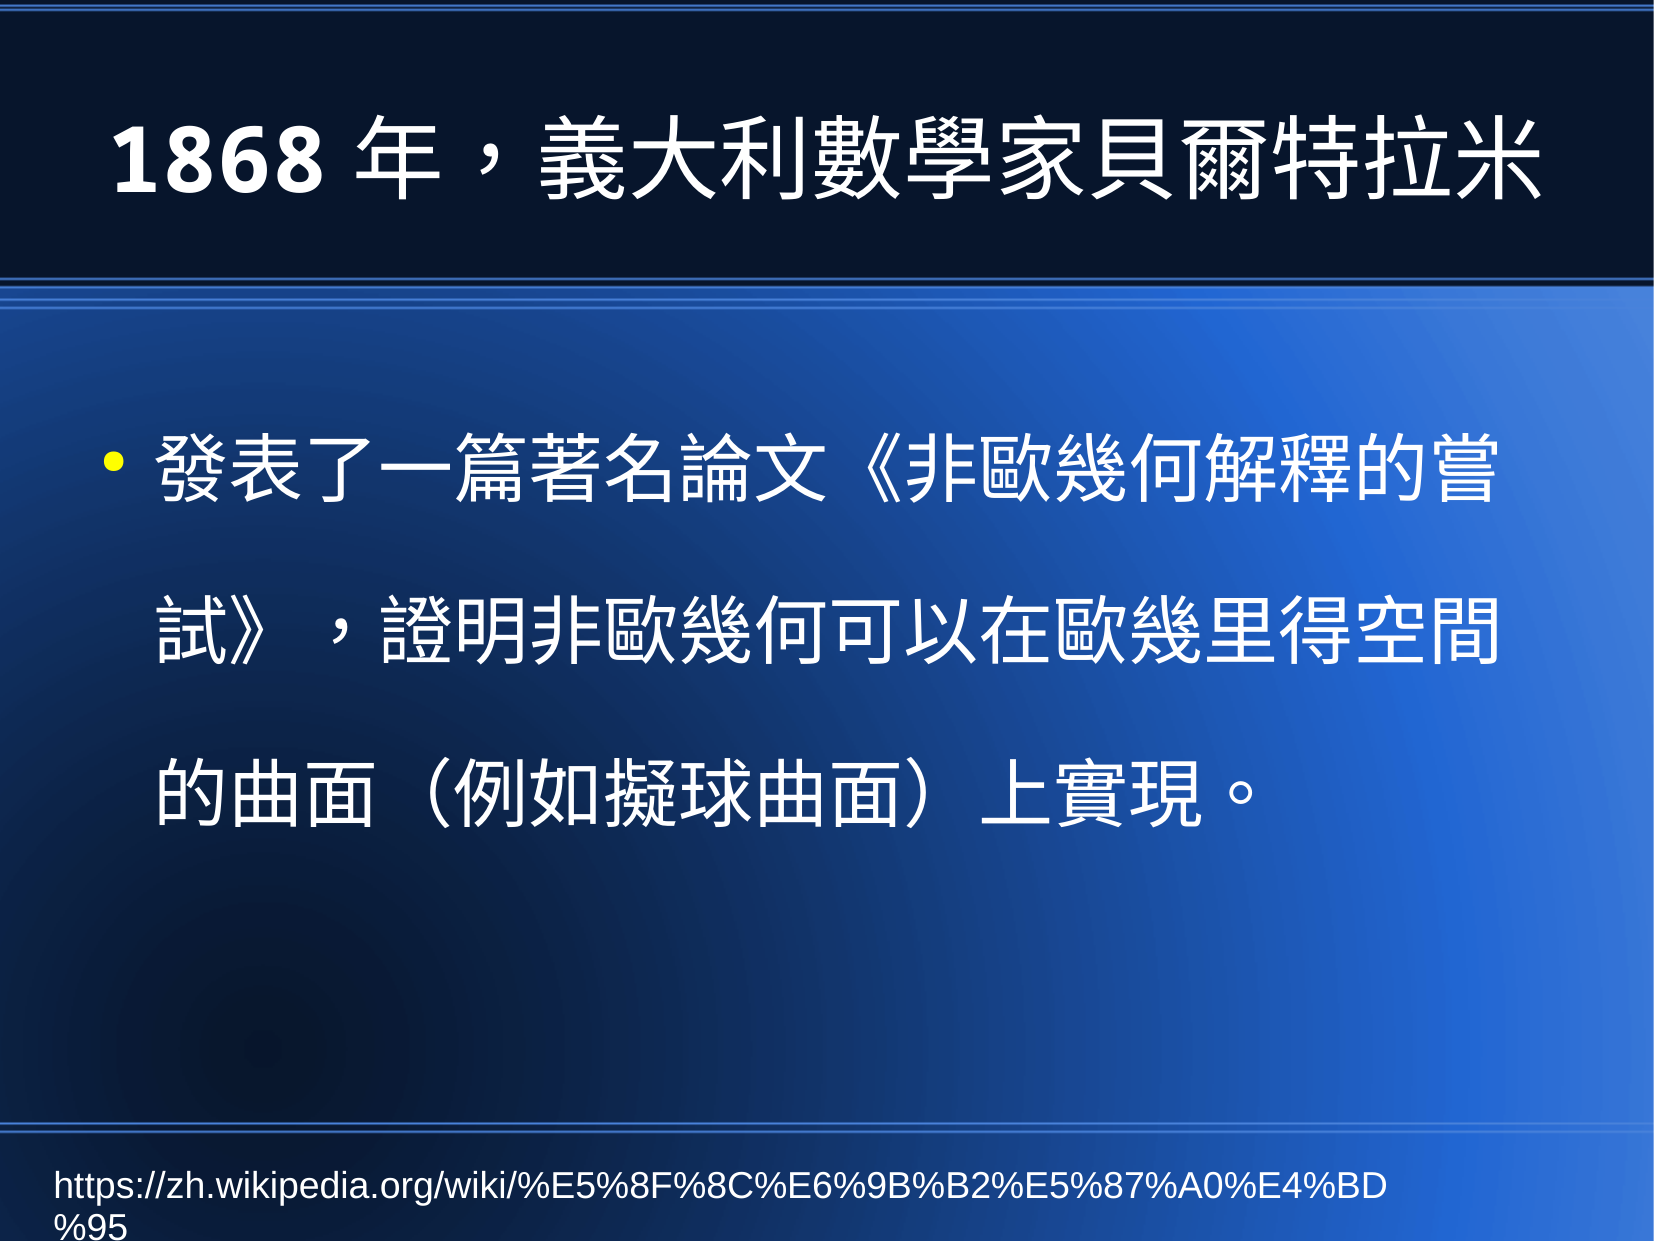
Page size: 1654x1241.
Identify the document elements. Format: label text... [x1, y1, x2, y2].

picture [76, 1226, 82, 1238]
list 發表了一篇著名論文《非歐幾何解釋的嘗試》，證明非歐幾何可以在歐幾里得空間的曲面（例如擬球曲面）上實現。 [82, 355, 1571, 1241]
picture [0, 0, 1654, 1241]
text_box https://zh.wikipedia.org/wiki/%E5%8F%8C%E6%9B%B2%E5%87%A0%E4%BD%95 [38, 1157, 1477, 1215]
title 1868年，義大利數學家貝爾特拉米 [82, 49, 1571, 257]
picture [57, 1216, 63, 1228]
